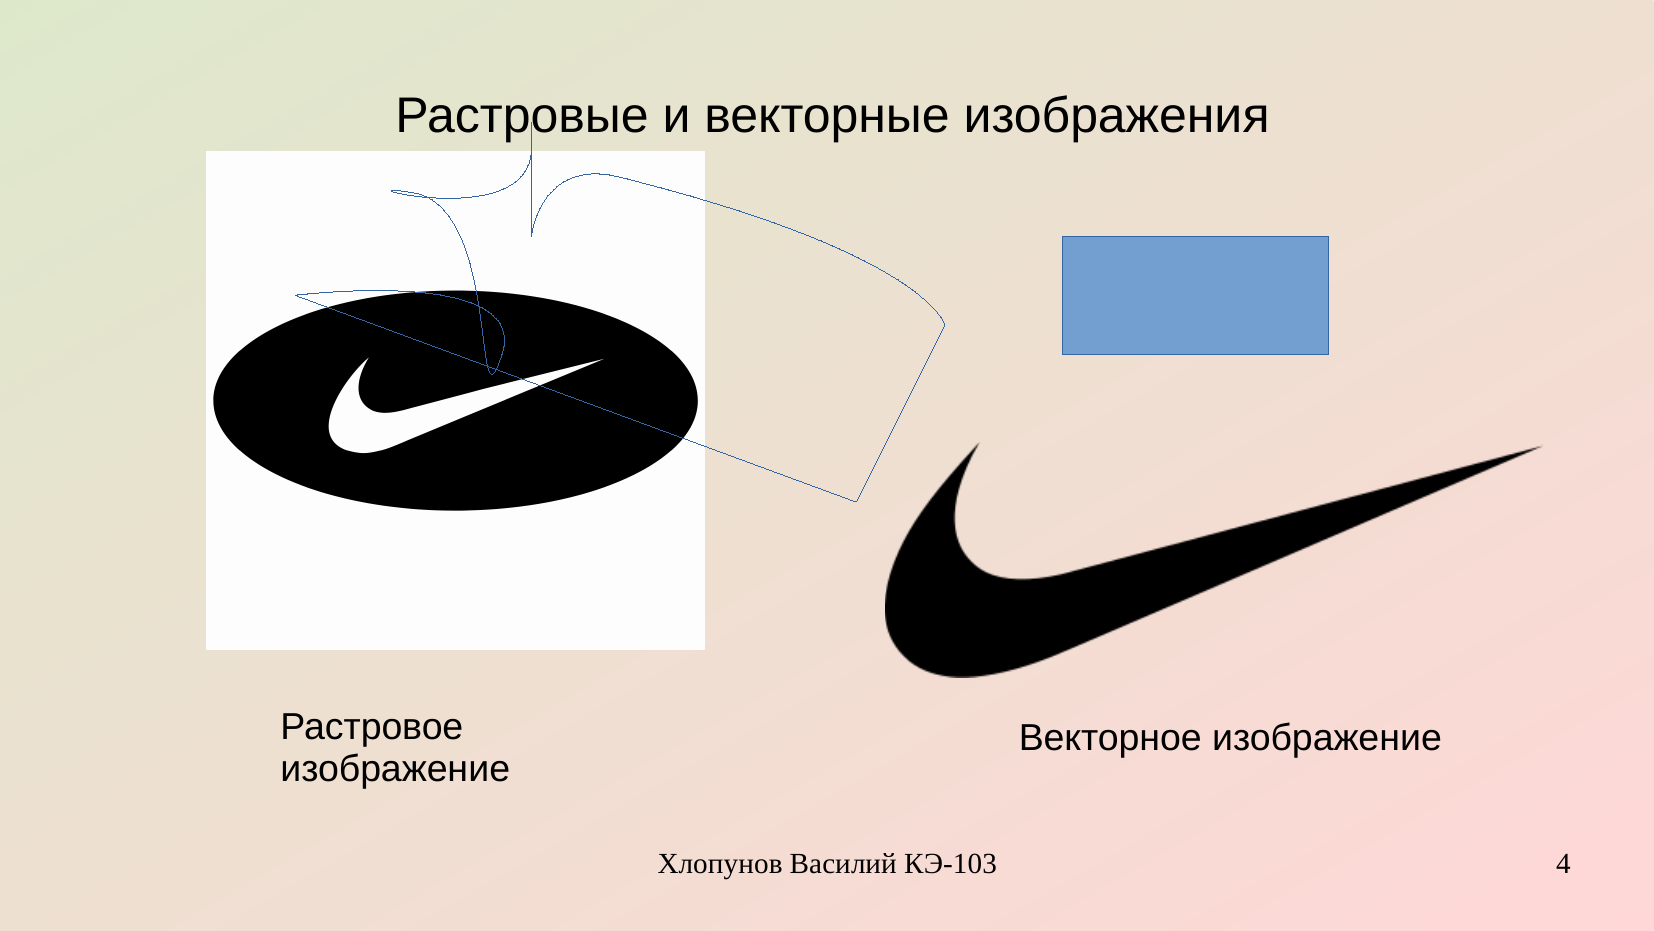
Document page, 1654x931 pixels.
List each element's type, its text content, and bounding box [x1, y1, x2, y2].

text_box Растровое изображение [265, 698, 621, 798]
text_box [1062, 236, 1329, 355]
picture [885, 442, 1543, 678]
title Растровые и векторные изображения [88, 37, 1577, 193]
text_box Векторное изображение [1003, 708, 1536, 766]
picture [206, 151, 705, 650]
